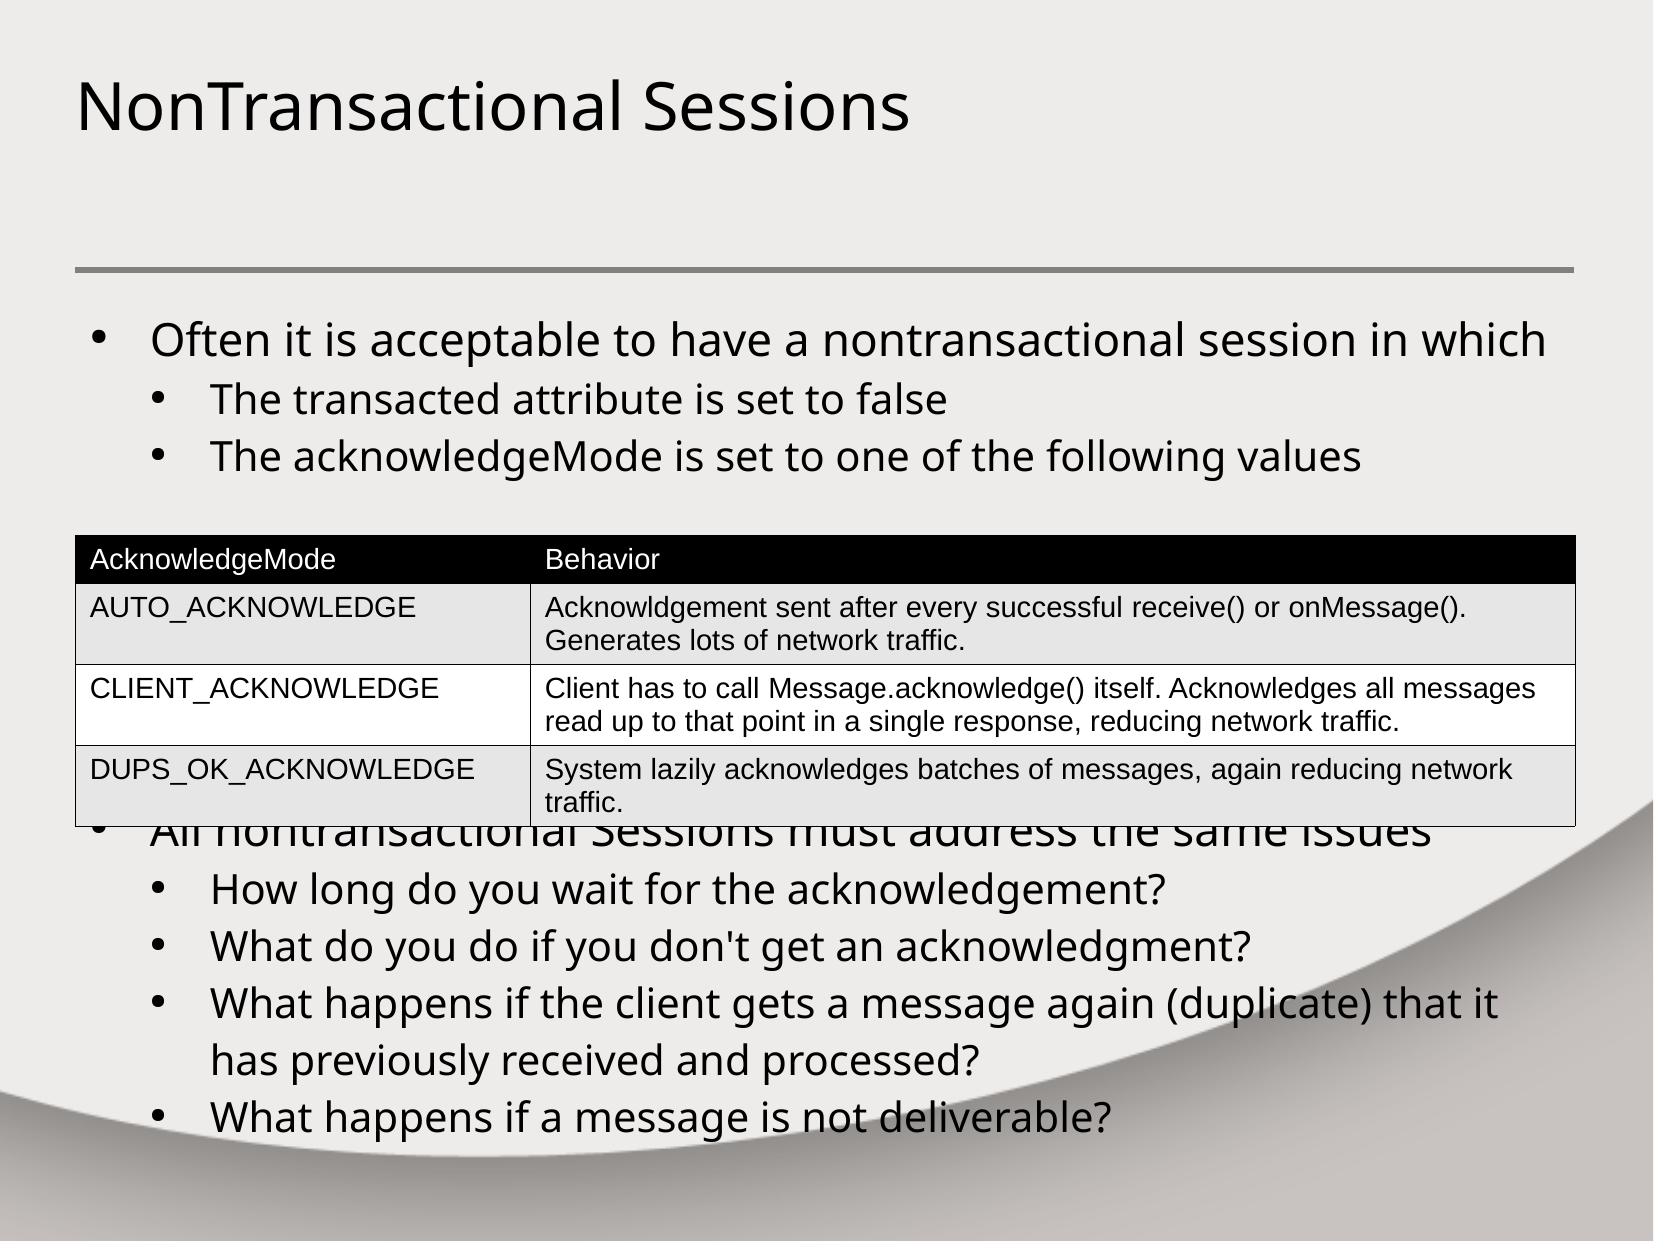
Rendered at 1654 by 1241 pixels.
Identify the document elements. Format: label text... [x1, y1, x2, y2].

text_box Often it is acceptable to have a nontransactional session in which The transacted attribute is set to false The acknowledgeMode is set to one of the following values All nontransactional Sessions must address the same issues How long do you wait for the acknowledgement? What do you do if you don't get an acknowledgment? What happens if the client gets a message again (duplicate) that it has previously received and processed? What happens if a message is not deliverable? [75, 299, 1575, 535]
text_box Often it is acceptable to have a nontransactional session in which The transacted attribute is set to false The acknowledgeMode is set to one of the following values All nontransactional Sessions must address the same issues How long do you wait for the acknowledgement? What do you do if you don't get an acknowledgment? What happens if the client gets a message again (duplicate) that it has previously received and processed? What happens if a message is not deliverable? [75, 827, 1575, 1163]
table_cell Acknowldgement sent after every successful receive() or onMessage(). Generates lots of network traffic. [531, 584, 1575, 664]
table_header AcknowledgeMode [76, 536, 530, 583]
table_cell CLIENT_ACKNOWLEDGE [76, 665, 530, 745]
table_cell AUTO_ACKNOWLEDGE [76, 584, 530, 664]
table_header Behavior [531, 536, 1575, 583]
table_cell DUPS_OK_ACKNOWLEDGE [76, 746, 530, 826]
table_cell Client has to call Message.acknowledge() itself. Acknowledges all messages read up to that point in a single response, reducing network traffic. [531, 665, 1575, 745]
title NonTransactional Sessions [75, 75, 1576, 226]
picture [0, 0, 1654, 1241]
table_cell System lazily acknowledges batches of messages, again reducing network traffic. [531, 746, 1575, 826]
